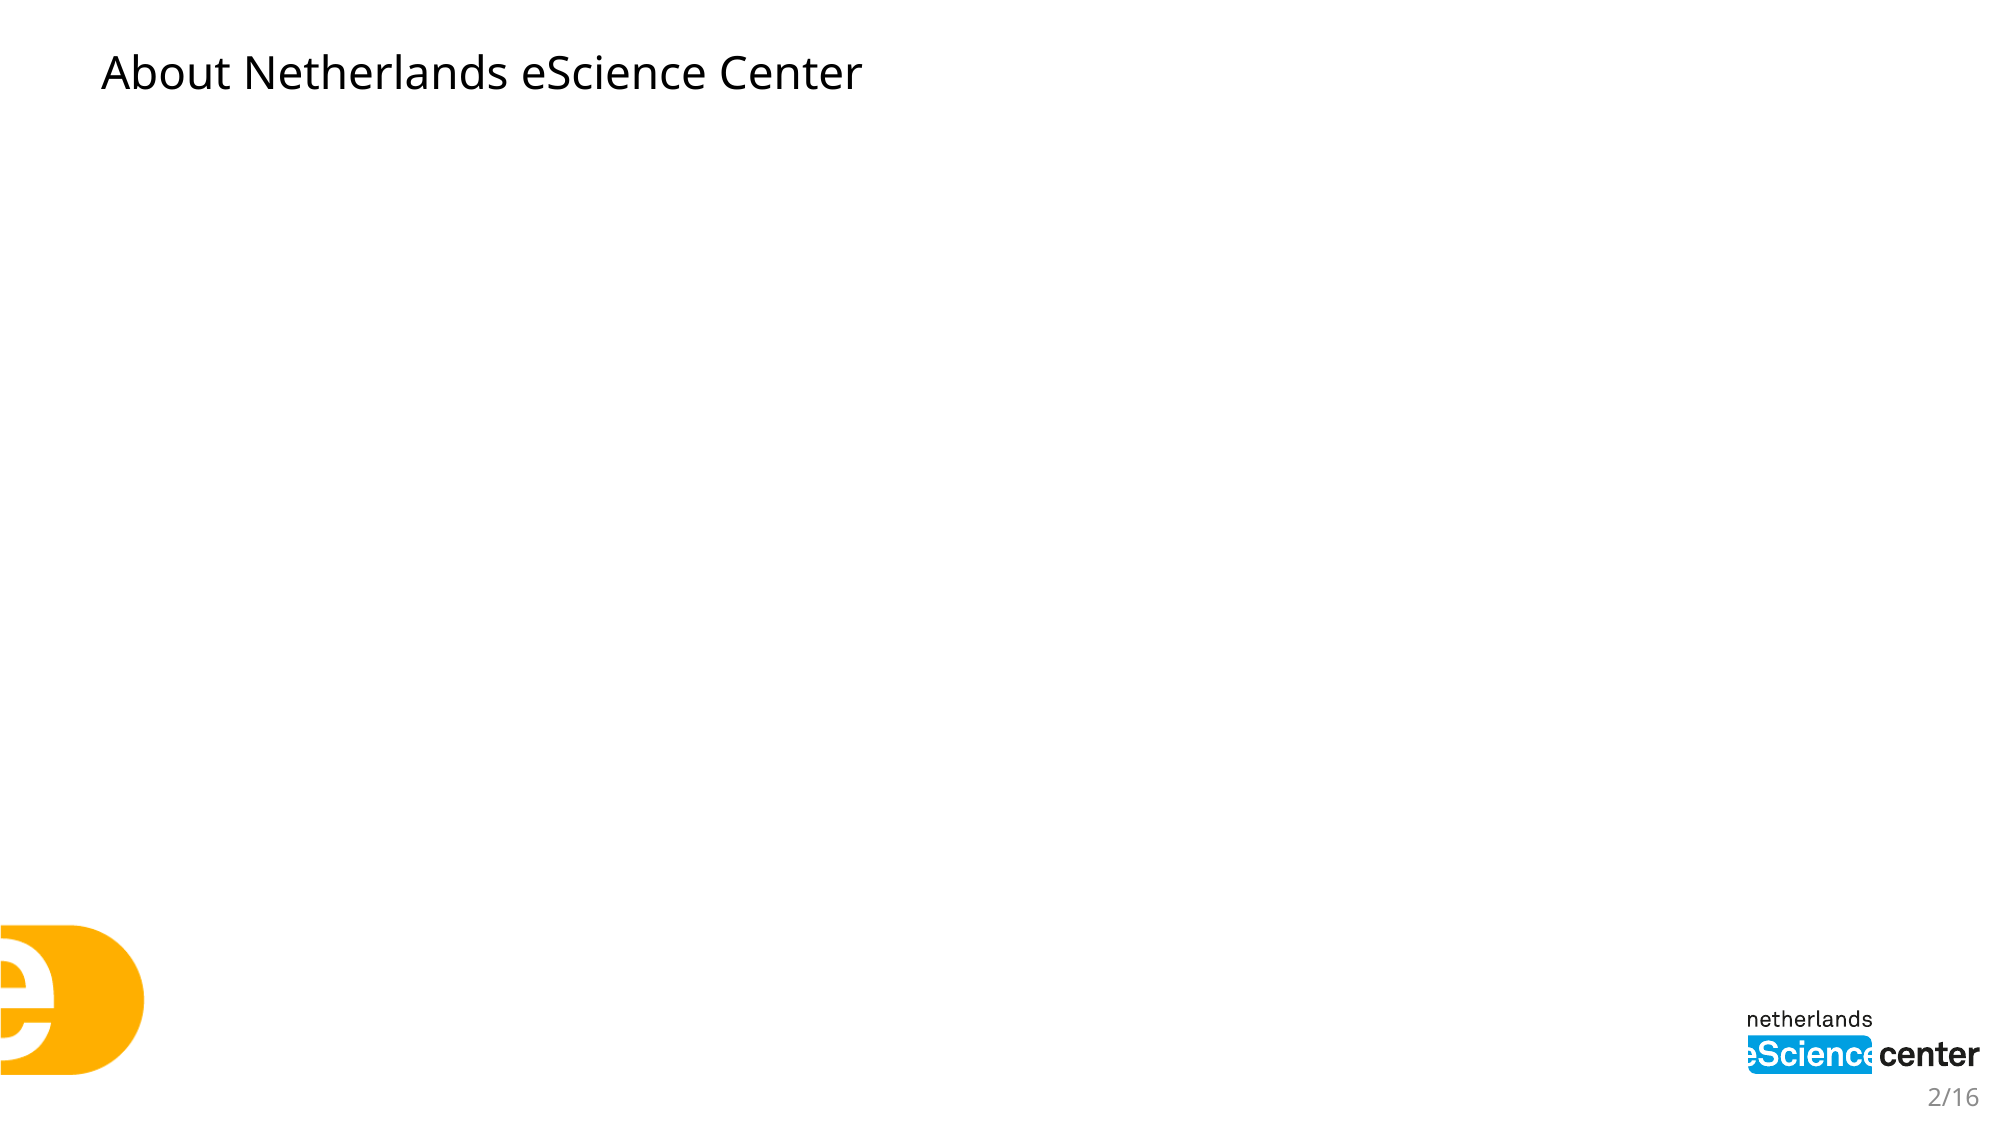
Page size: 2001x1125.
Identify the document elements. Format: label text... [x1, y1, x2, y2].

picture [0, 0, 2001, 1125]
text_box About Netherlands eScience Center [86, 33, 1137, 119]
